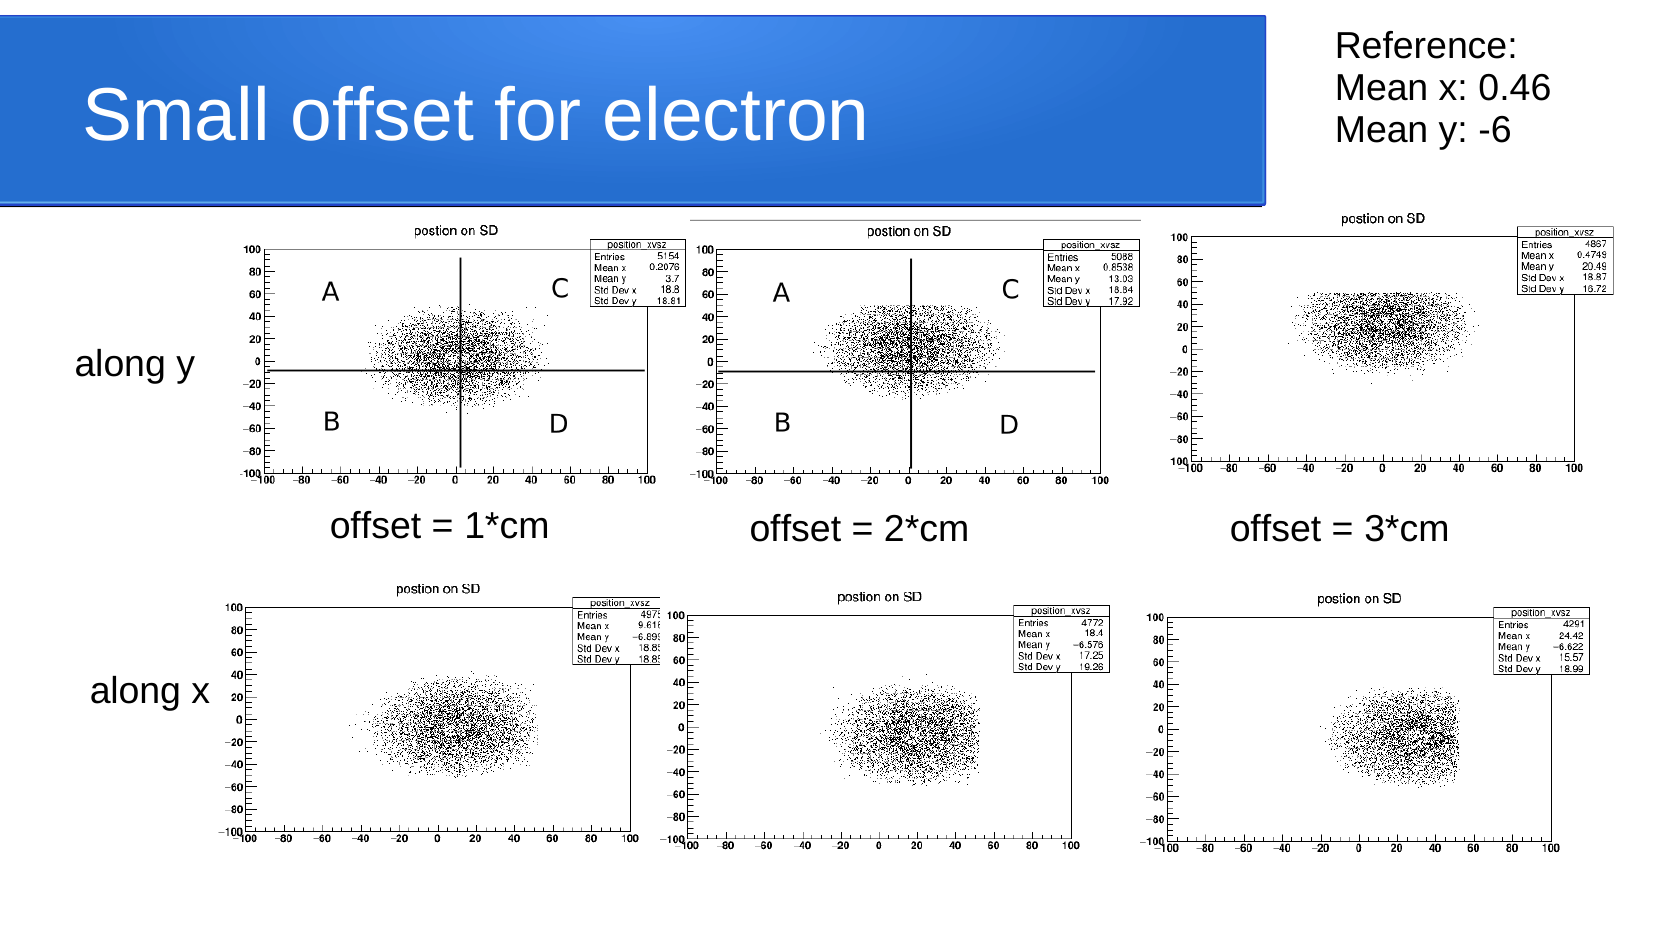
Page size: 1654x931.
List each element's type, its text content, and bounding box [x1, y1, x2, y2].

text_box offset = 1*cm [315, 496, 616, 552]
text_box along y [59, 333, 210, 390]
text_box along x [75, 659, 210, 717]
text_box offset = 3*cm [1215, 498, 1516, 555]
title Small offset for electron [82, 35, 1235, 189]
picture [1129, 592, 1595, 861]
picture [0, 13, 1622, 496]
text_box Reference: Mean x: 0.46 Mean y: -6 [1320, 15, 1636, 196]
picture [210, 584, 1115, 856]
text_box offset = 2*cm [734, 498, 1035, 555]
